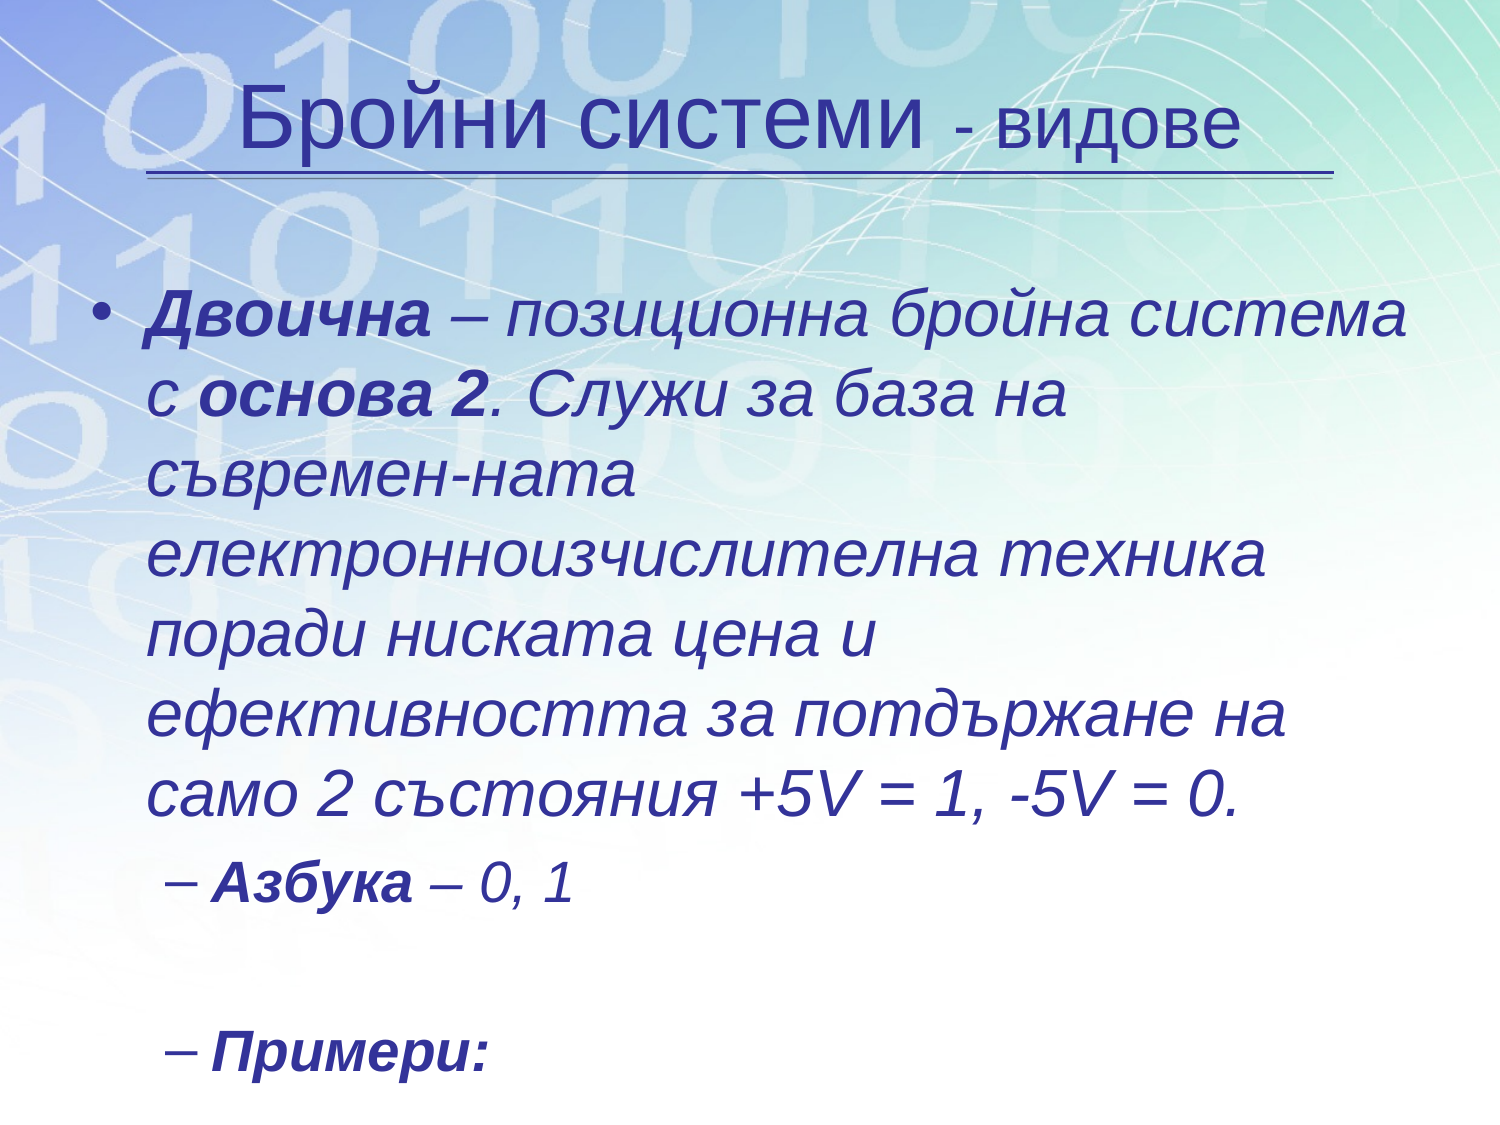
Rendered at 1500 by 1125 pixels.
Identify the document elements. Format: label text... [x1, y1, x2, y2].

picture [0, 0, 1500, 1125]
title Бройни системи - видове [64, 30, 1415, 192]
list Двоична – позиционна бройна система с основа 2. Служи за база на съвремен-ната електронноизчислителна техника поради ниската цена и ефективността за потдържане на само 2 състояния +5V = 1, -5V = 0. Азбука – 0, 1 Примери: [75, 262, 1426, 1059]
